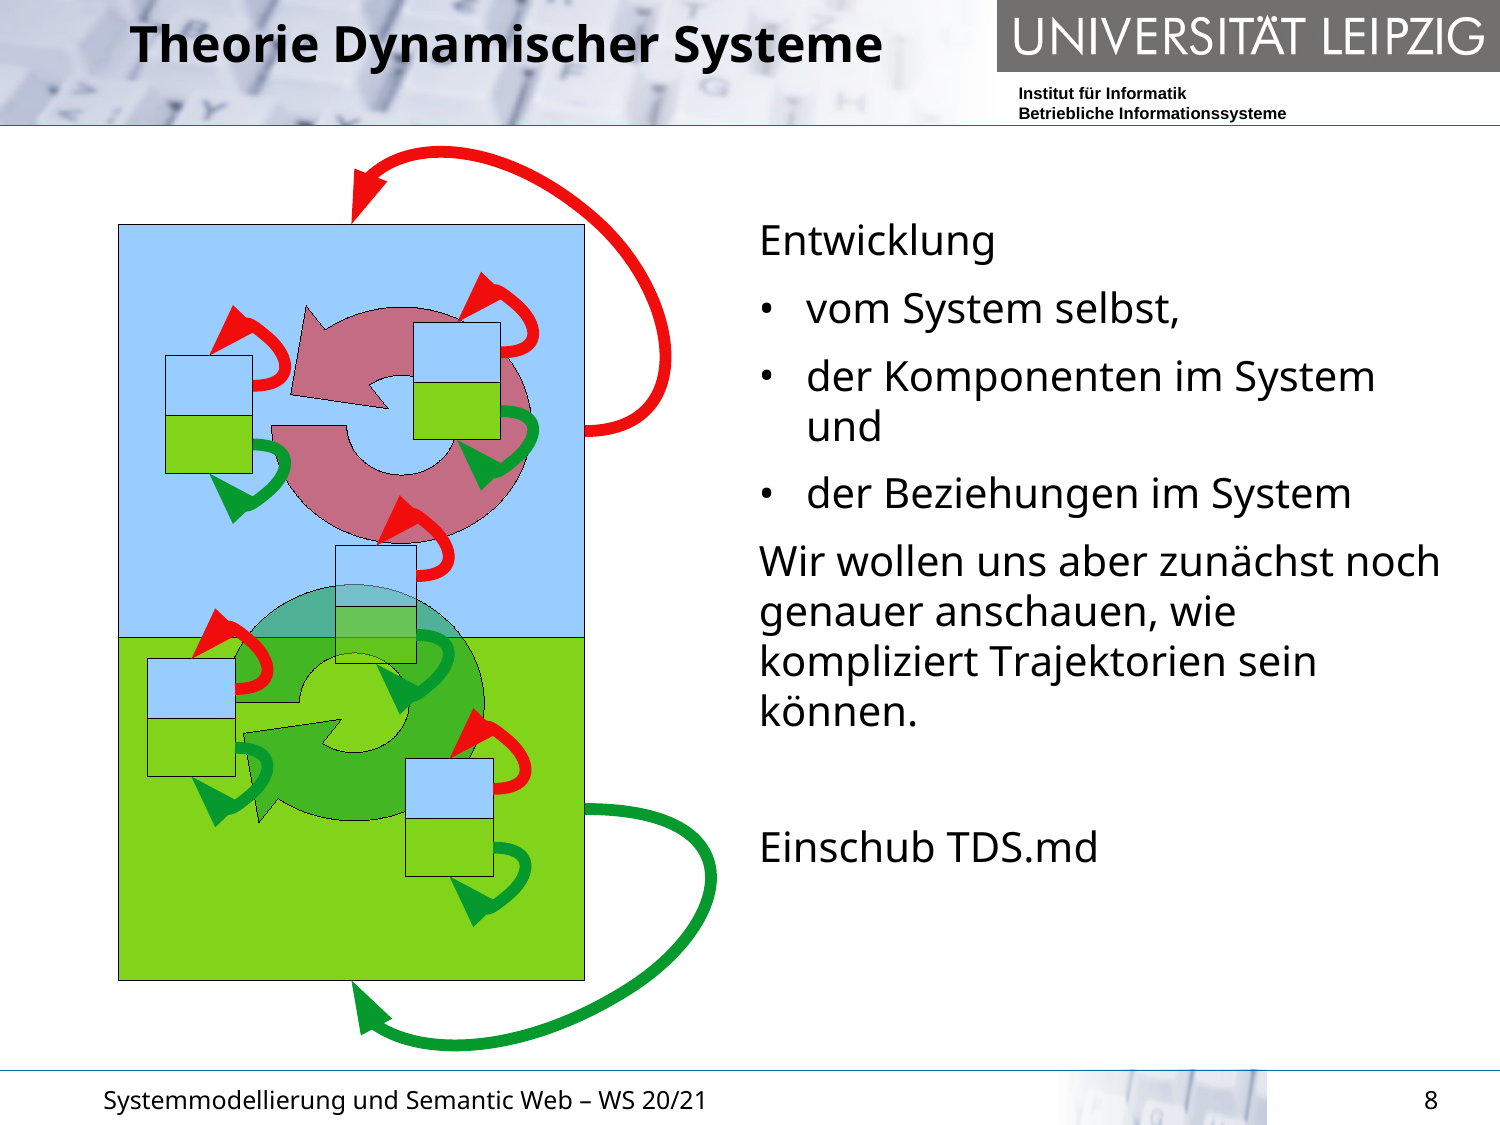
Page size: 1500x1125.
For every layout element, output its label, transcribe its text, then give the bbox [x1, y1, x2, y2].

picture [1057, 1071, 1267, 1125]
picture [0, 0, 1500, 125]
text_box Theorie Dynamischer Systeme [115, 5, 900, 81]
text_box Entwicklung vom System selbst, der Komponenten im System und der Beziehungen im System Wir wollen uns aber zunächst noch genauer anschauen, wie kompliziert Trajektorien sein können. Einschub TDS.md [744, 206, 1465, 879]
text_box [118, 224, 585, 981]
